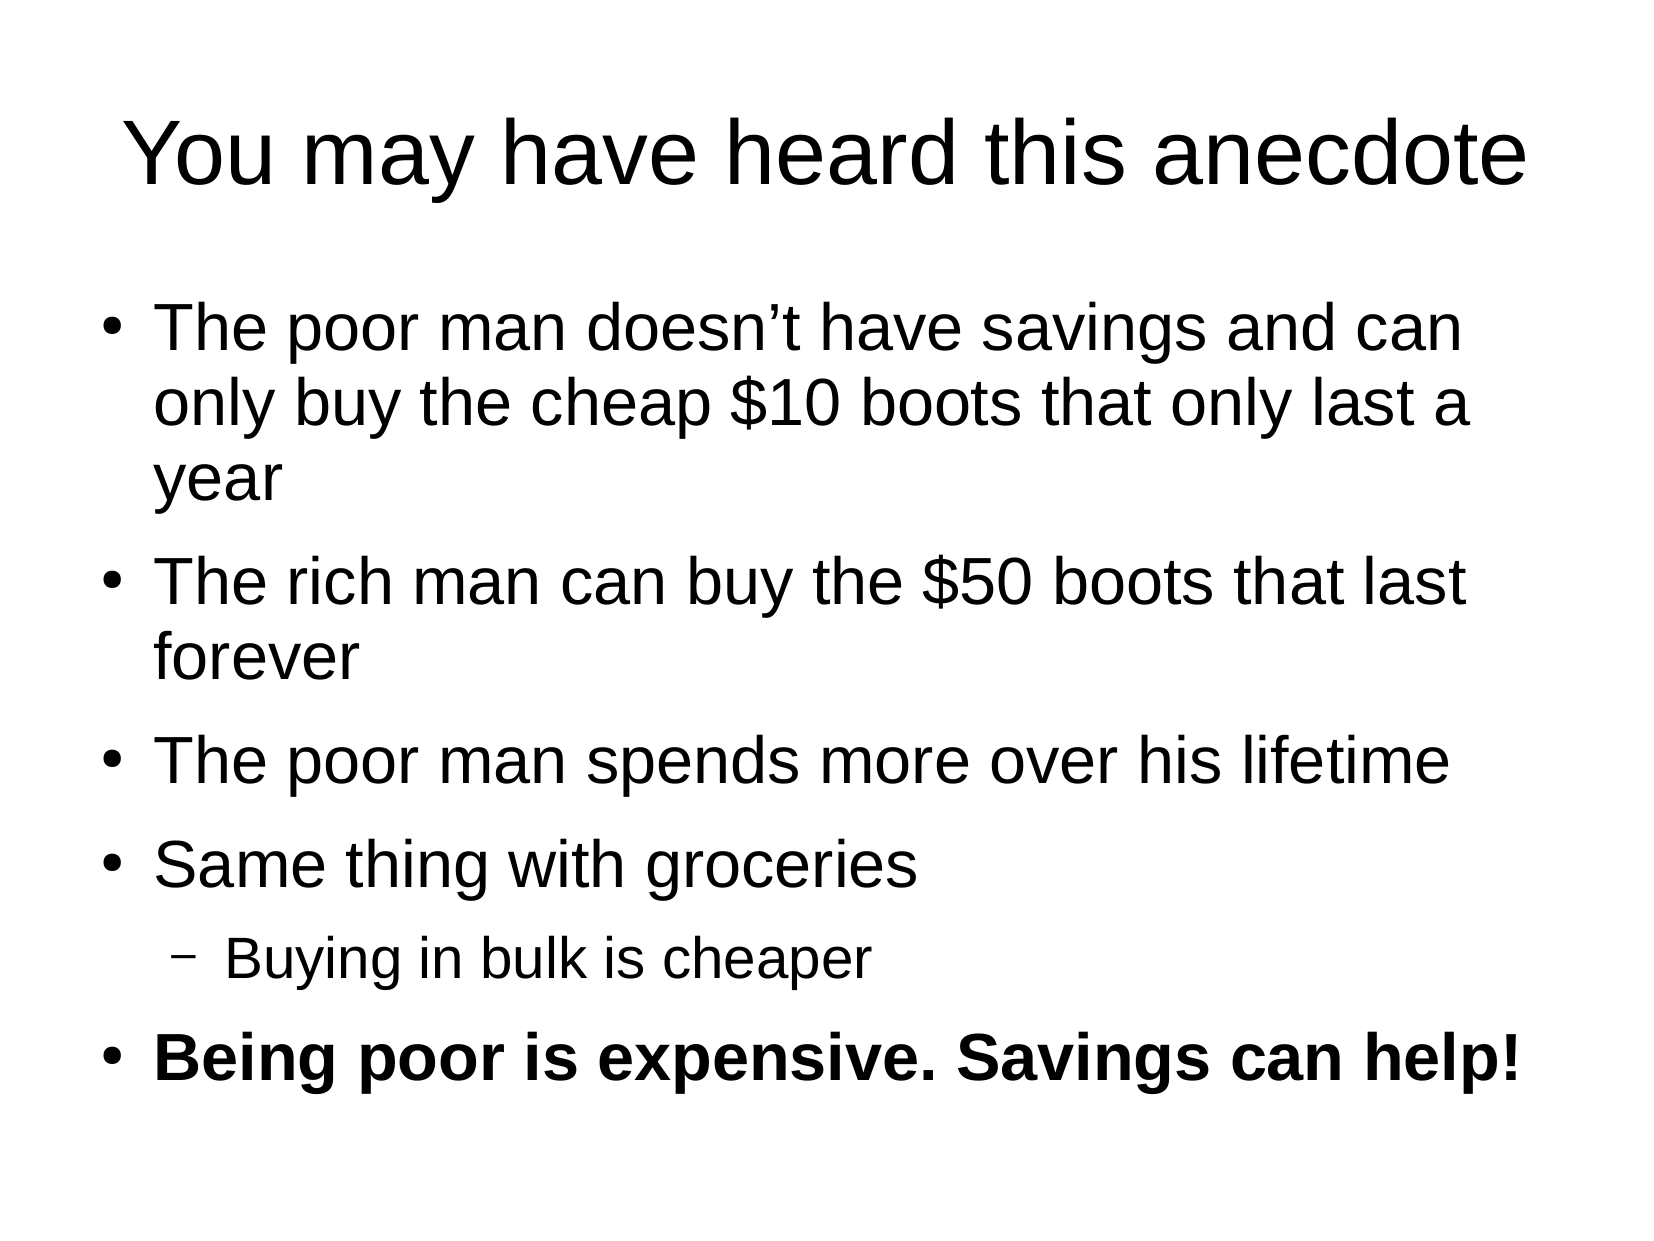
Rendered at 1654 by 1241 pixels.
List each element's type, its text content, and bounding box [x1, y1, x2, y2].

list The poor man doesn’t have savings and can only buy the cheap $10 boots that only last a year The rich man can buy the $50 boots that last forever The poor man spends more over his lifetime Same thing with groceries Buying in bulk is cheaper Being poor is expensive. Savings can help! [82, 290, 1571, 1107]
title You may have heard this anecdote [82, 49, 1571, 257]
